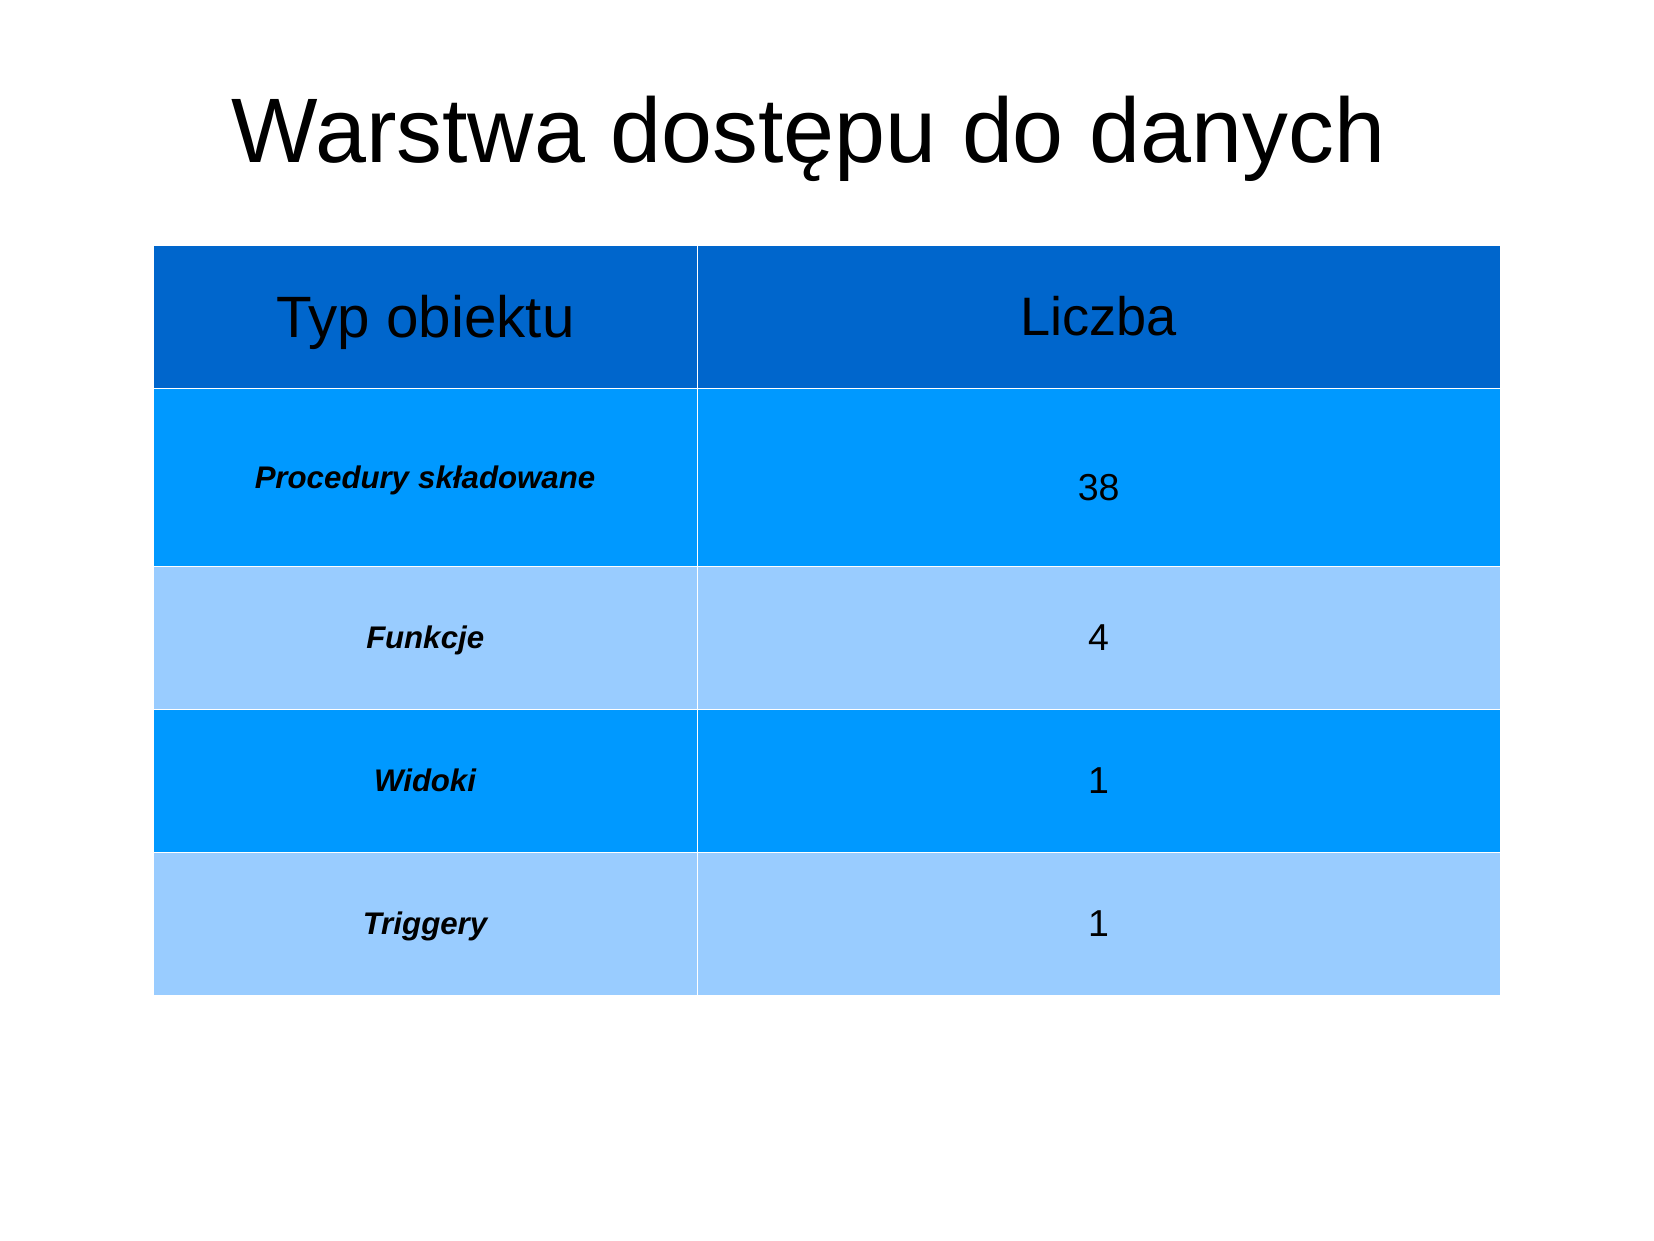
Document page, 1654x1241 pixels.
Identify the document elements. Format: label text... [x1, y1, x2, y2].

table_header Typ obiektu [154, 246, 697, 388]
table_cell Triggery [154, 853, 697, 995]
title Warstwa dostępu do danych [82, 0, 1536, 285]
table_cell 1 [698, 853, 1500, 995]
table_cell Procedury składowane [154, 389, 697, 566]
table_cell 4 [698, 567, 1500, 709]
table_cell Funkcje [154, 567, 697, 709]
table_cell Widoki [154, 710, 697, 852]
table_header Liczba [698, 246, 1500, 388]
table_cell 38 [698, 389, 1500, 566]
table_cell 1 [698, 710, 1500, 852]
